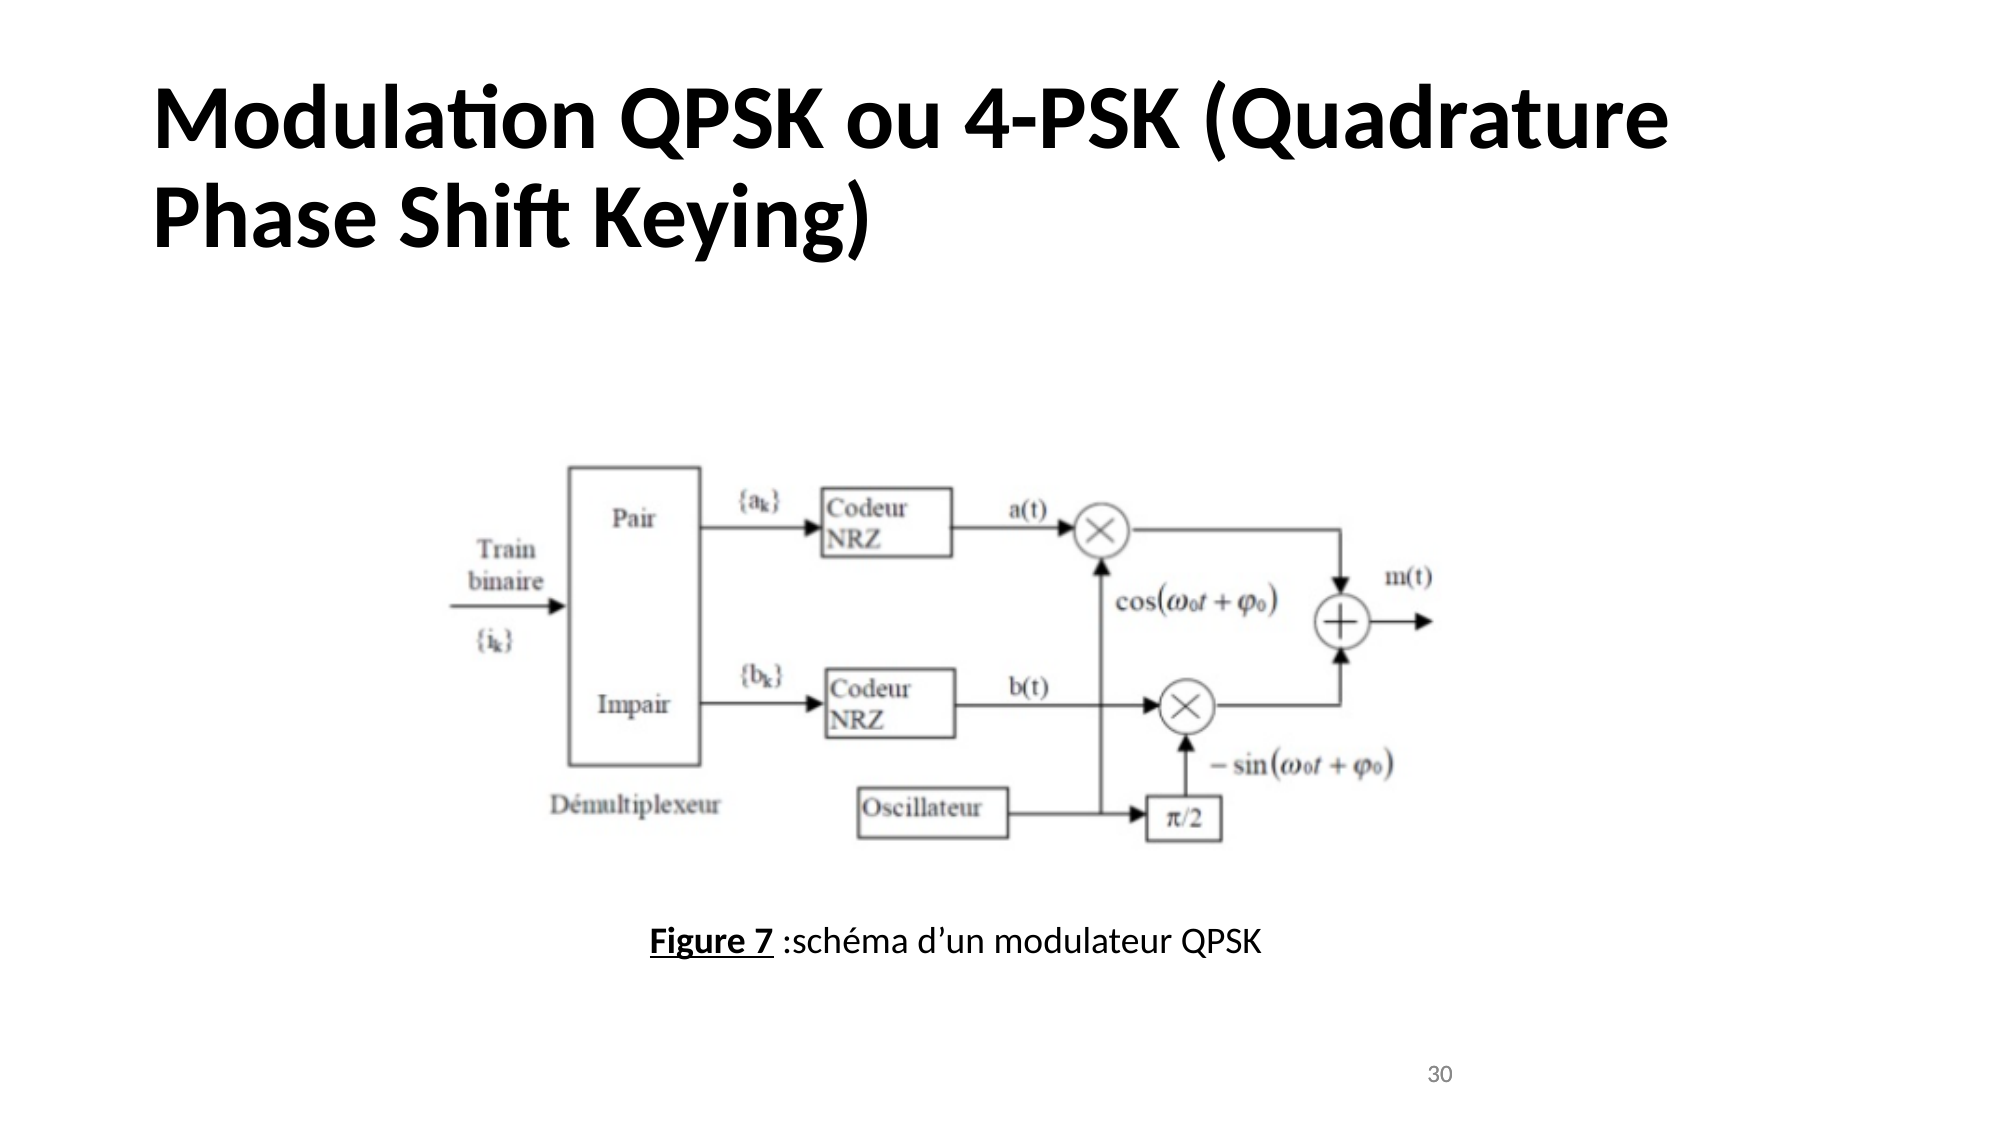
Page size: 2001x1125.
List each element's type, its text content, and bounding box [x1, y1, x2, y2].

title Modulation QPSK ou 4-PSK (Quadrature Phase Shift Keying) [137, 59, 1863, 278]
picture [417, 440, 1473, 887]
text_box Figure 7 :schéma d’un modulateur QPSK [634, 908, 1284, 969]
text_box [1412, 1042, 1863, 1103]
